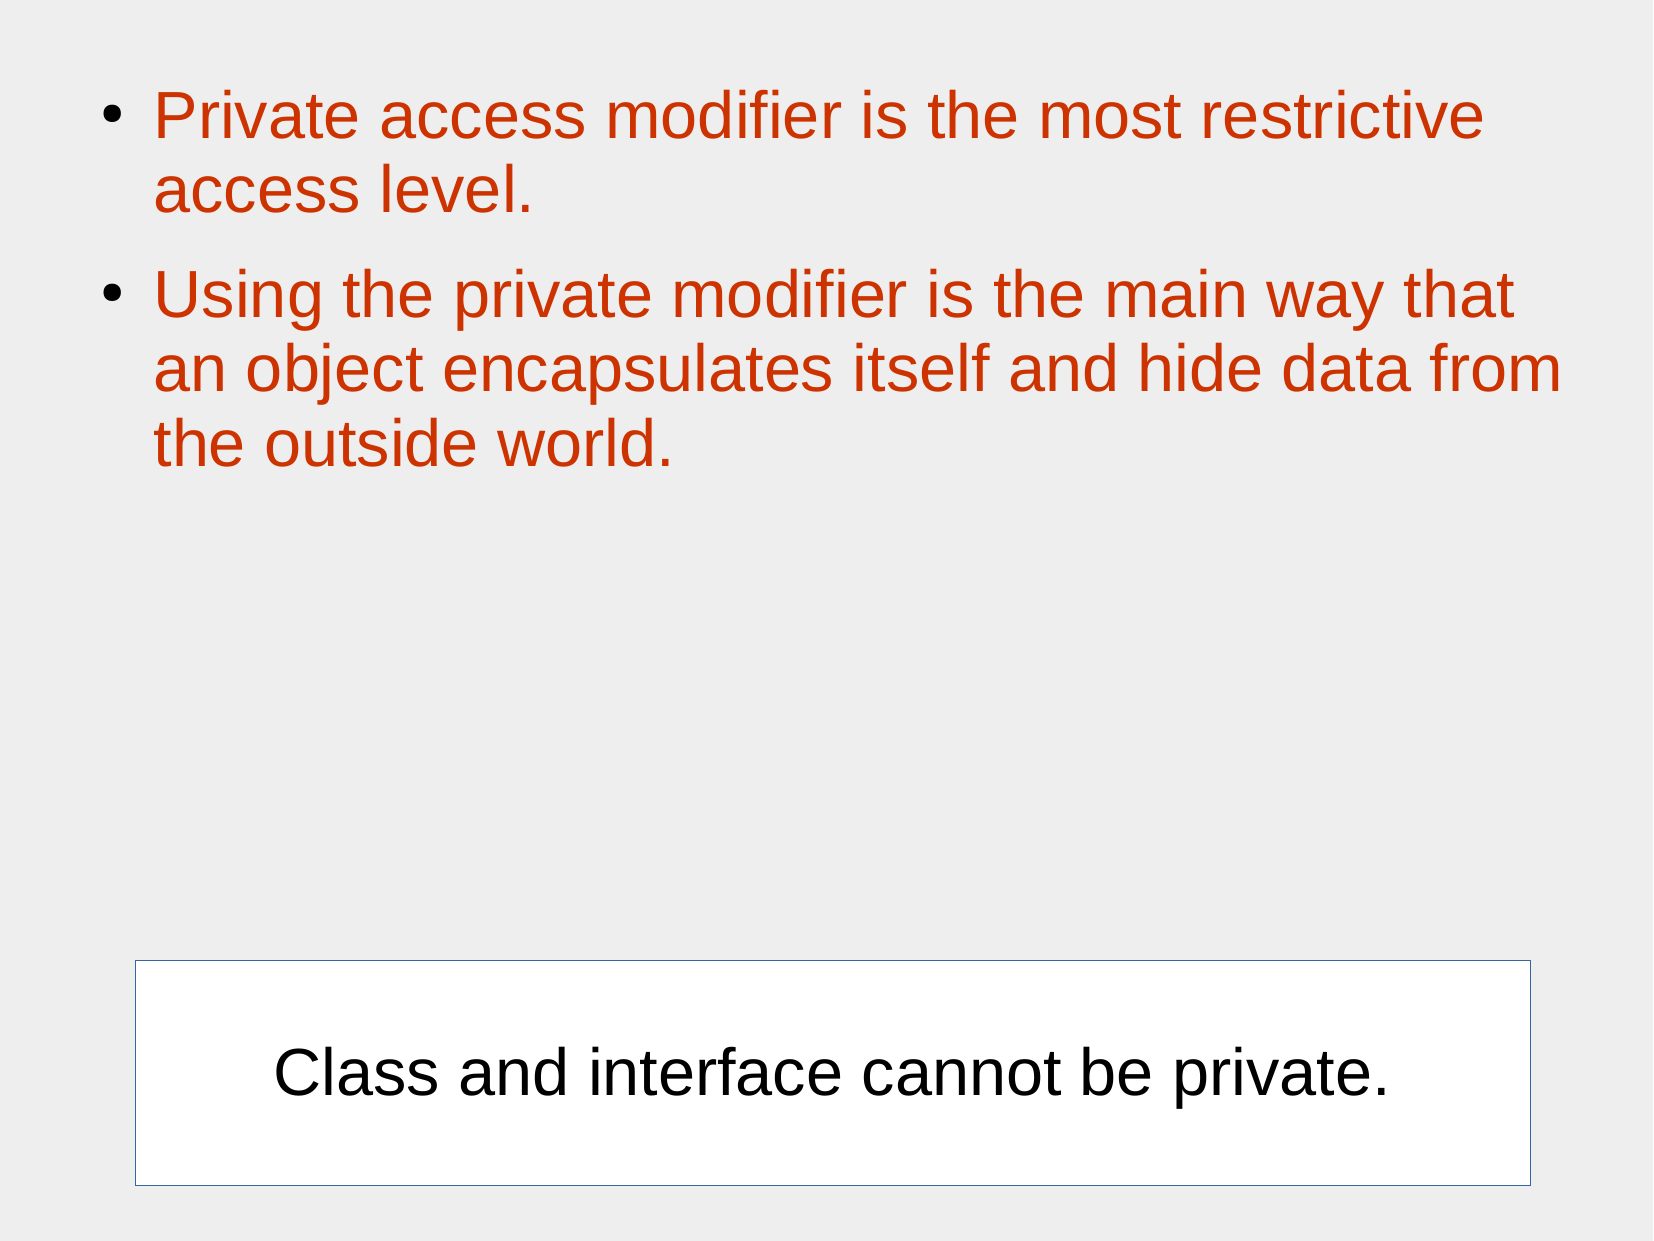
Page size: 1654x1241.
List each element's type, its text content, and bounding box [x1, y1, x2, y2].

text_box Class and interface cannot be private. [135, 960, 1531, 1186]
list Private access modifier is the most restrictive access level. Using the private modifier is the main way that an object encapsulates itself and hide data from the outside world. [82, 77, 1571, 798]
